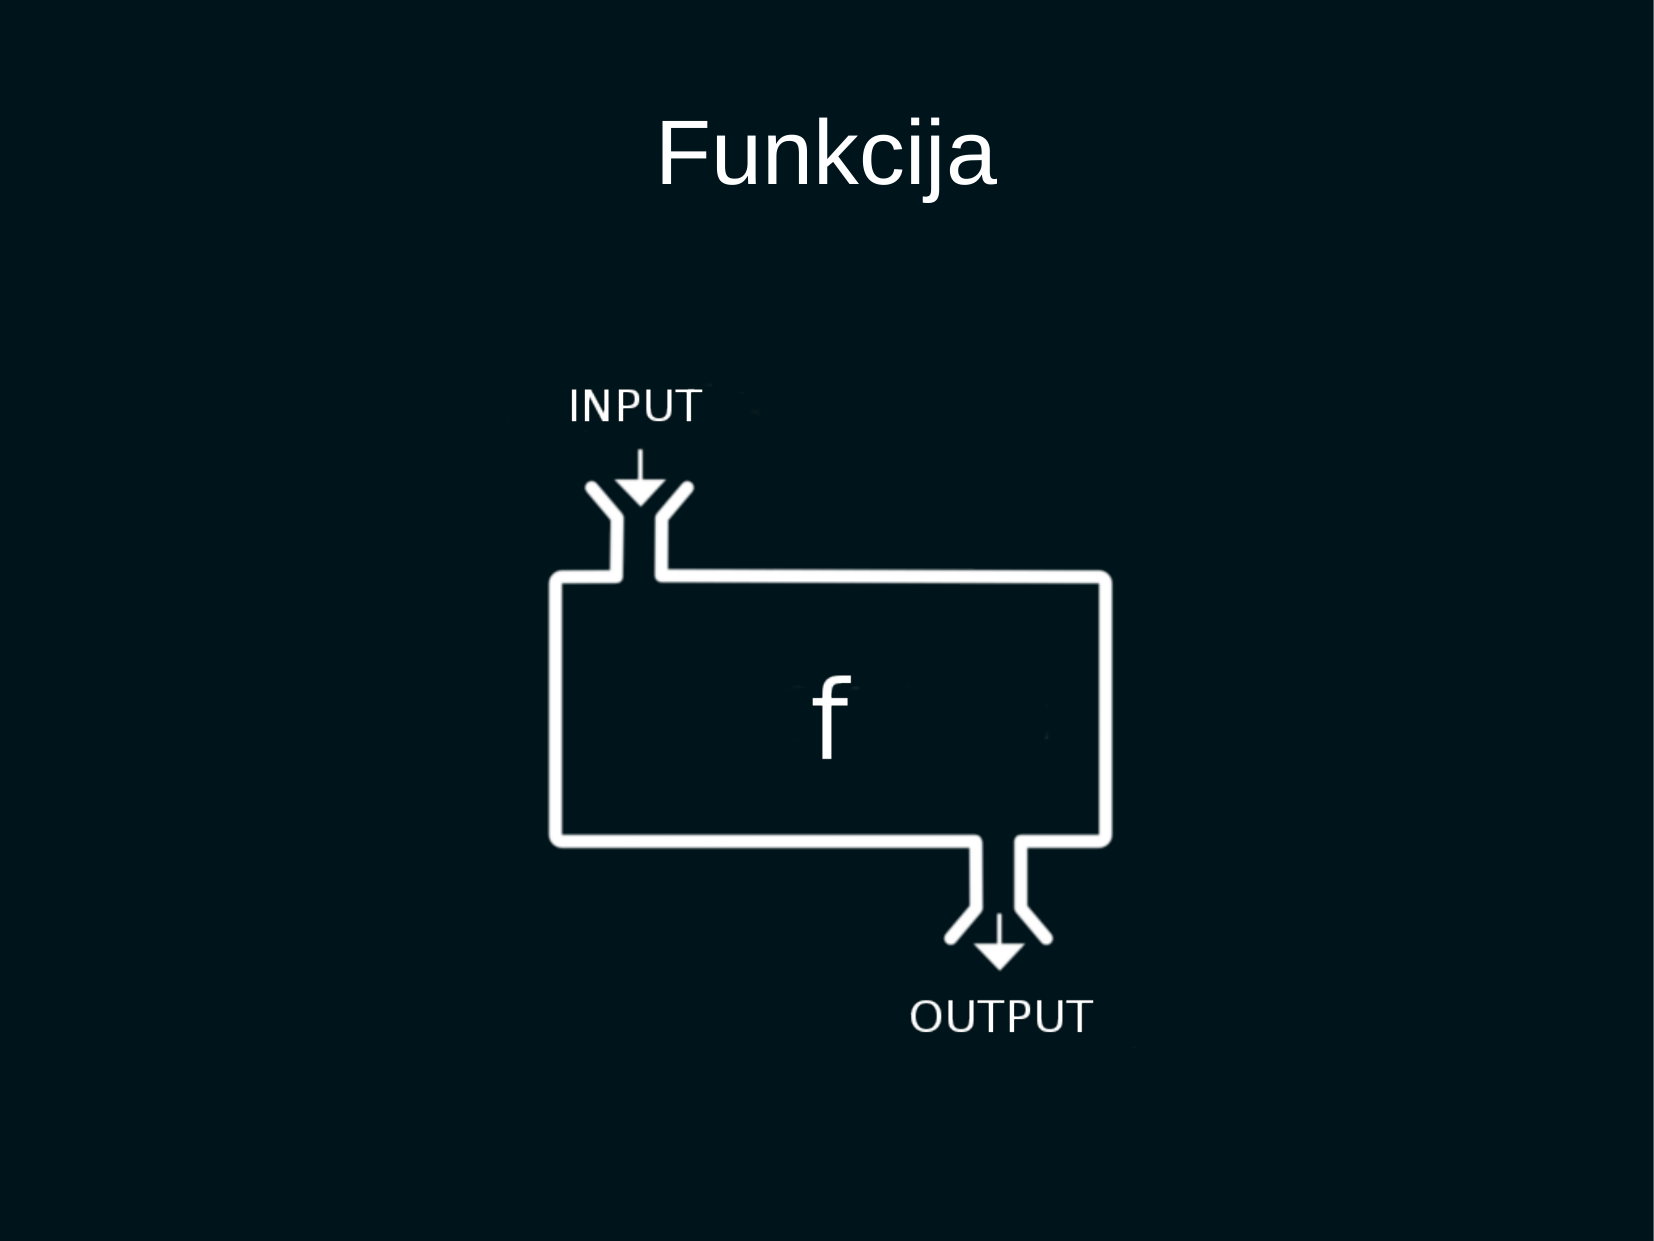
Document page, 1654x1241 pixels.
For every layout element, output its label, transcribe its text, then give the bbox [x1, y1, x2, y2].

picture [0, 0, 1654, 1241]
title Funkcija [82, 49, 1571, 139]
